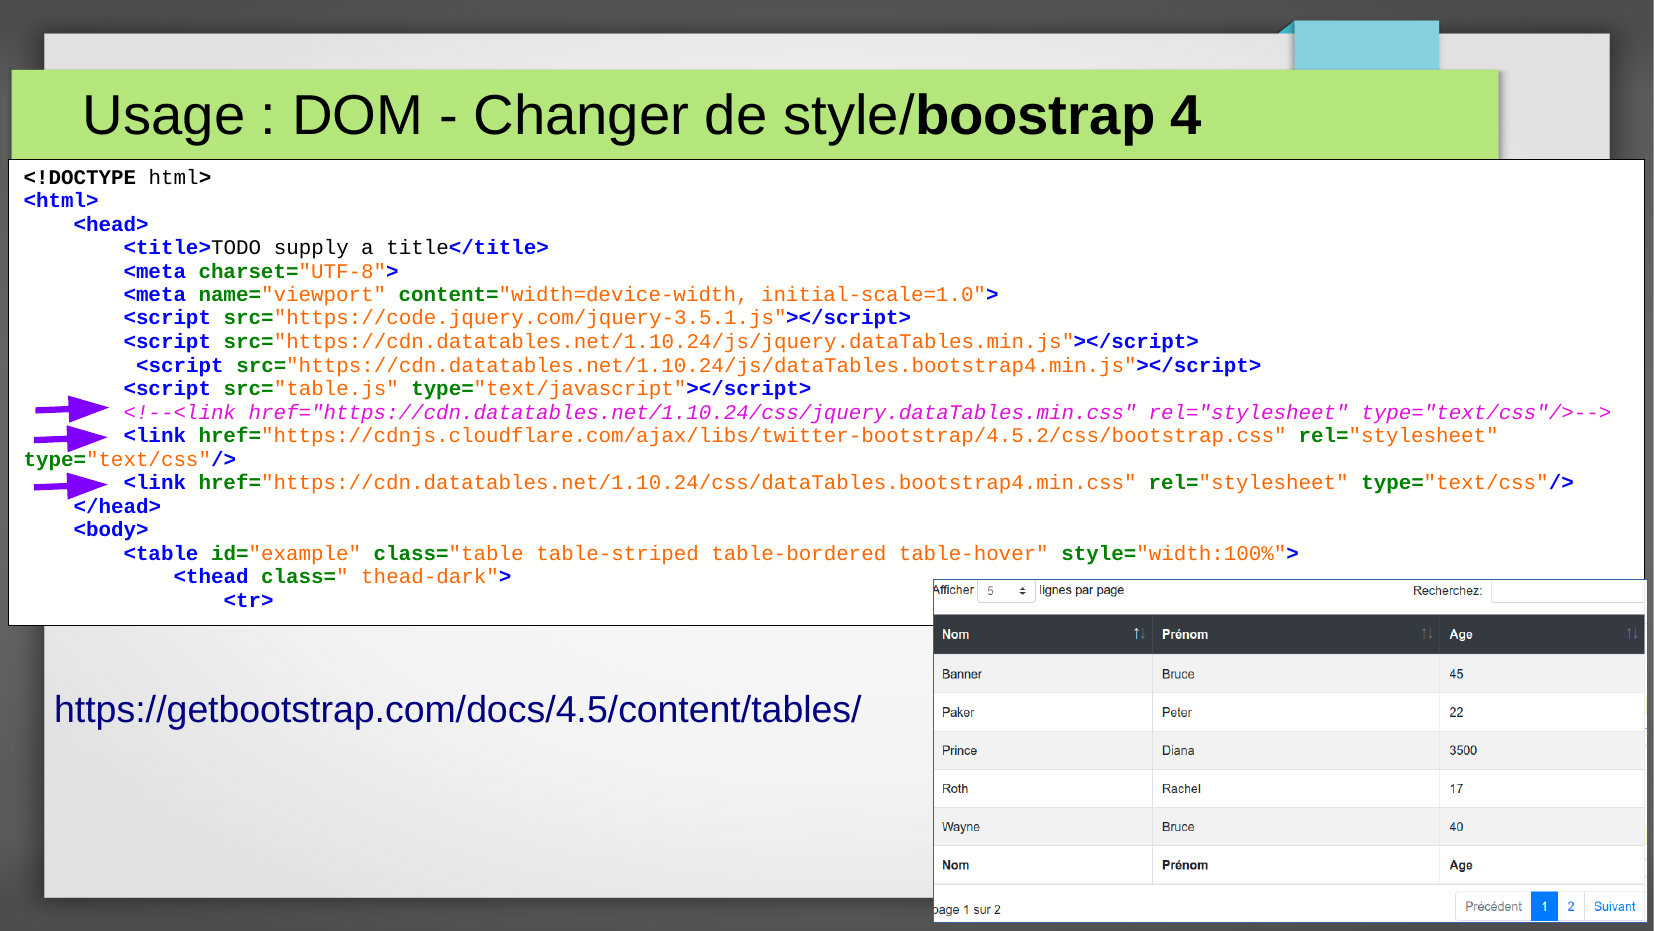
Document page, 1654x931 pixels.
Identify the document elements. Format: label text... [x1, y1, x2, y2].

text_box https://getbootstrap.com/docs/4.5/content/tables/ [39, 681, 877, 739]
text_box <!DOCTYPE html> <html> <head> <title>TODO supply a title</title> <meta charset="UTF-8"> <meta name="viewport" content="width=device-width, initial-scale=1.0"> <script src="https://code.jquery.com/jquery-3.5.1.js"></script> <script src="https://cdn.datatables.net/1.10.24/js/jquery.dataTables.min.js"></script> <script src="https://cdn.datatables.net/1.10.24/js/dataTables.bootstrap4.min.js"></script> <script src="table.js" type="text/javascript"></script> <!--<link href="https://cdn.datatables.net/1.10.24/css/jquery.dataTables.min.css" rel="stylesheet" type="text/css"/>--> <link href="https://cdnjs.cloudflare.com/ajax/libs/twitter-bootstrap/4.5.2/css/bootstrap.css" rel="stylesheet" type="text/css"/> <link href="https://cdn.datatables.net/1.10.24/css/dataTables.bootstrap4.min.css" rel="stylesheet" type="text/css"/> </head> <body> <table id="example" class="table table-striped table-bordered table-hover" style="width:100%"> <thead class=" thead-dark"> <tr> [8, 159, 1645, 626]
picture [0, 0, 1654, 931]
title Usage : DOM - Changer de style/boostrap 4 [82, 70, 1264, 159]
